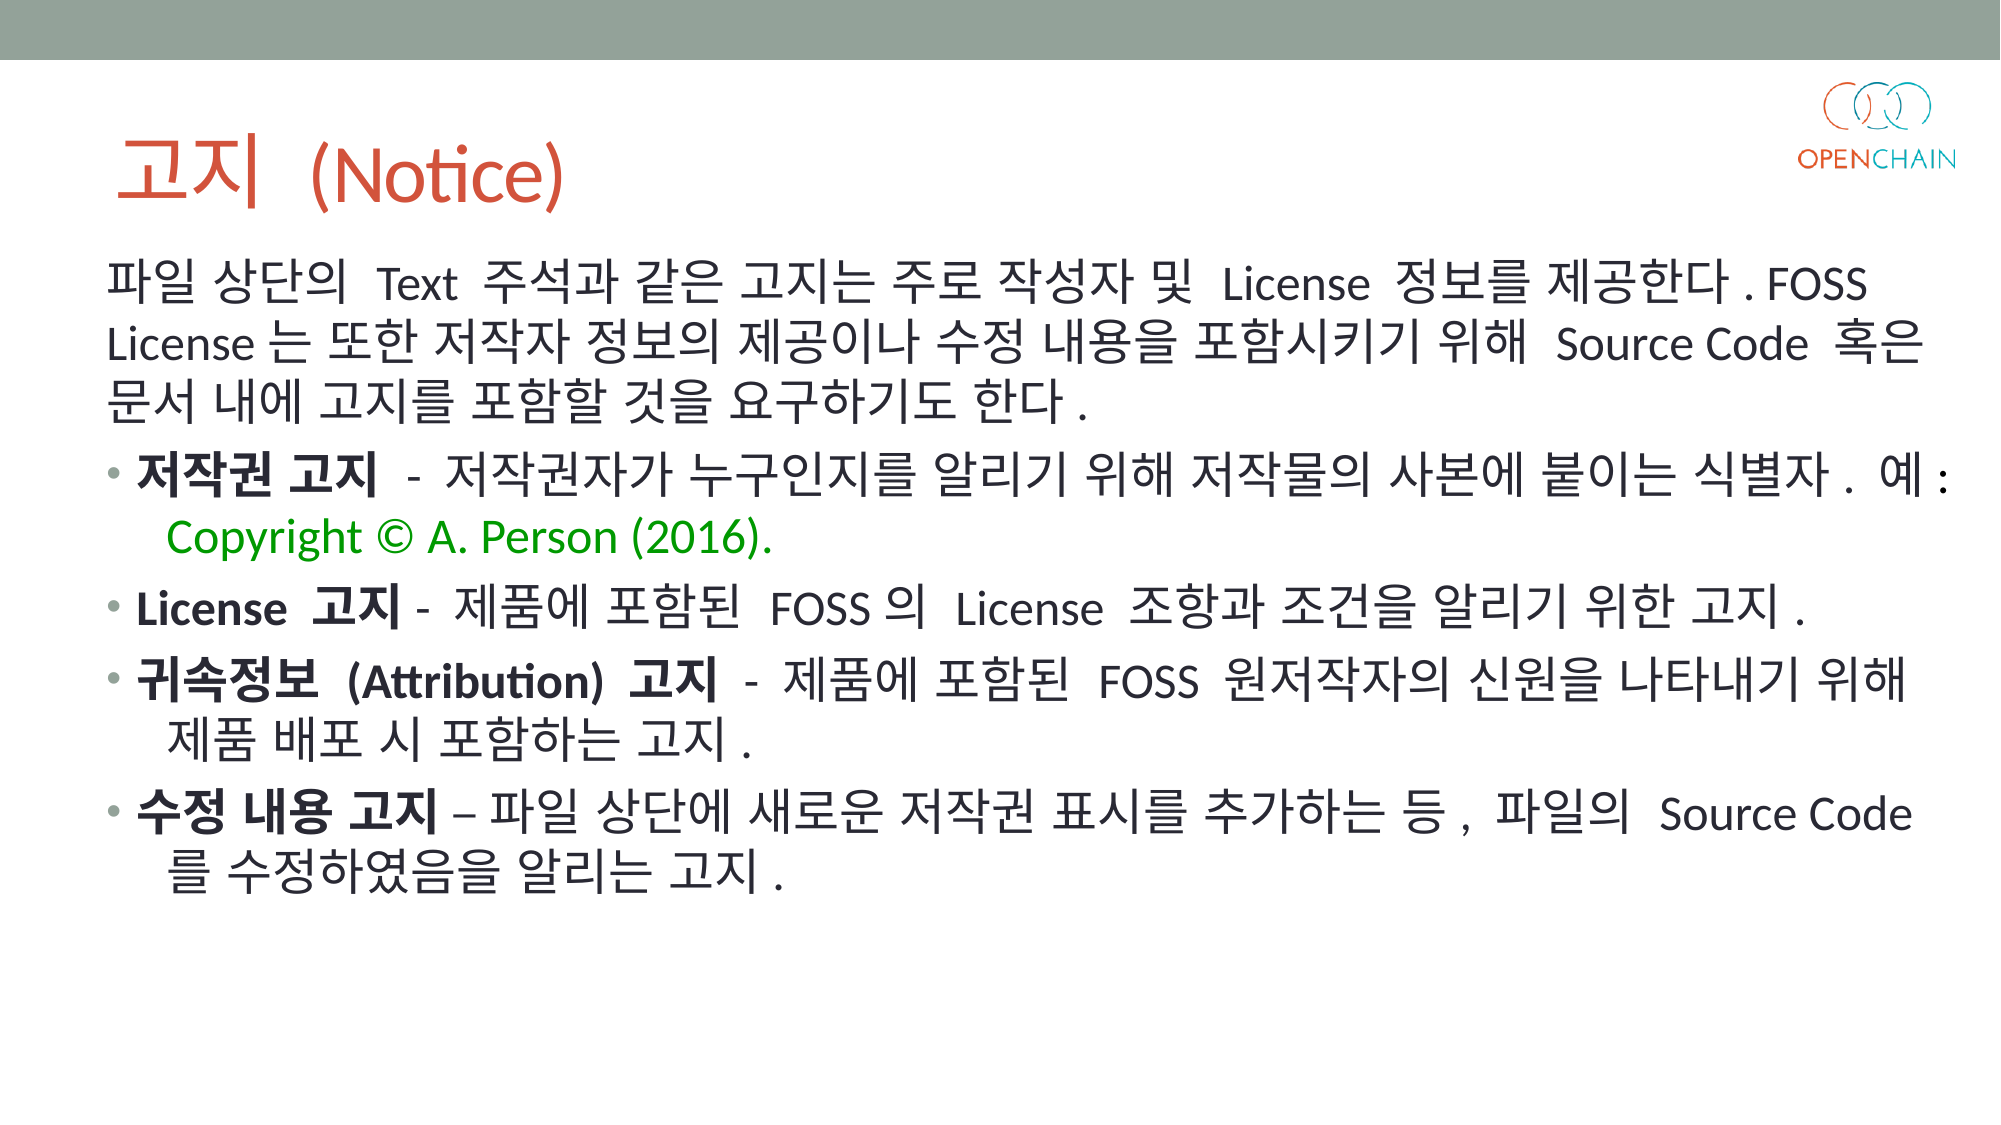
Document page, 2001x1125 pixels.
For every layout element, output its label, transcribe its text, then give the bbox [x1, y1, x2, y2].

title 고지 (Notice) [99, 87, 1900, 243]
list 파일 상단의 Text 주석과 같은 고지는 주로 작성자 및 License 정보를 제공한다. FOSS License는 또한 저작자 정보의 제공이나 수정 내용을 포함시키기 위해 Source Code 혹은 문서 내에 고지를 포함할 것을 요구하기도 한다. 저작권 고지 - 저작권자가 누구인지를 알리기 위해 저작물의 사본에 붙이는 식별자. 예: Copyright © A. Person (2016). License 고지- 제품에 포함된 FOSS의 License 조항과 조건을 알리기 위한 고지. 귀속정보 (Attribution) 고지 - 제품에 포함된 FOSS 원저작자의 신원을 나타내기 위해 제품 배포 시 포함하는 고지. 수정 내용 고지 – 파일 상단에 새로운 저작권 표시를 추가하는 등, 파일의 Source Code를 수정하였음을 알리는 고지. [91, 243, 1970, 1125]
